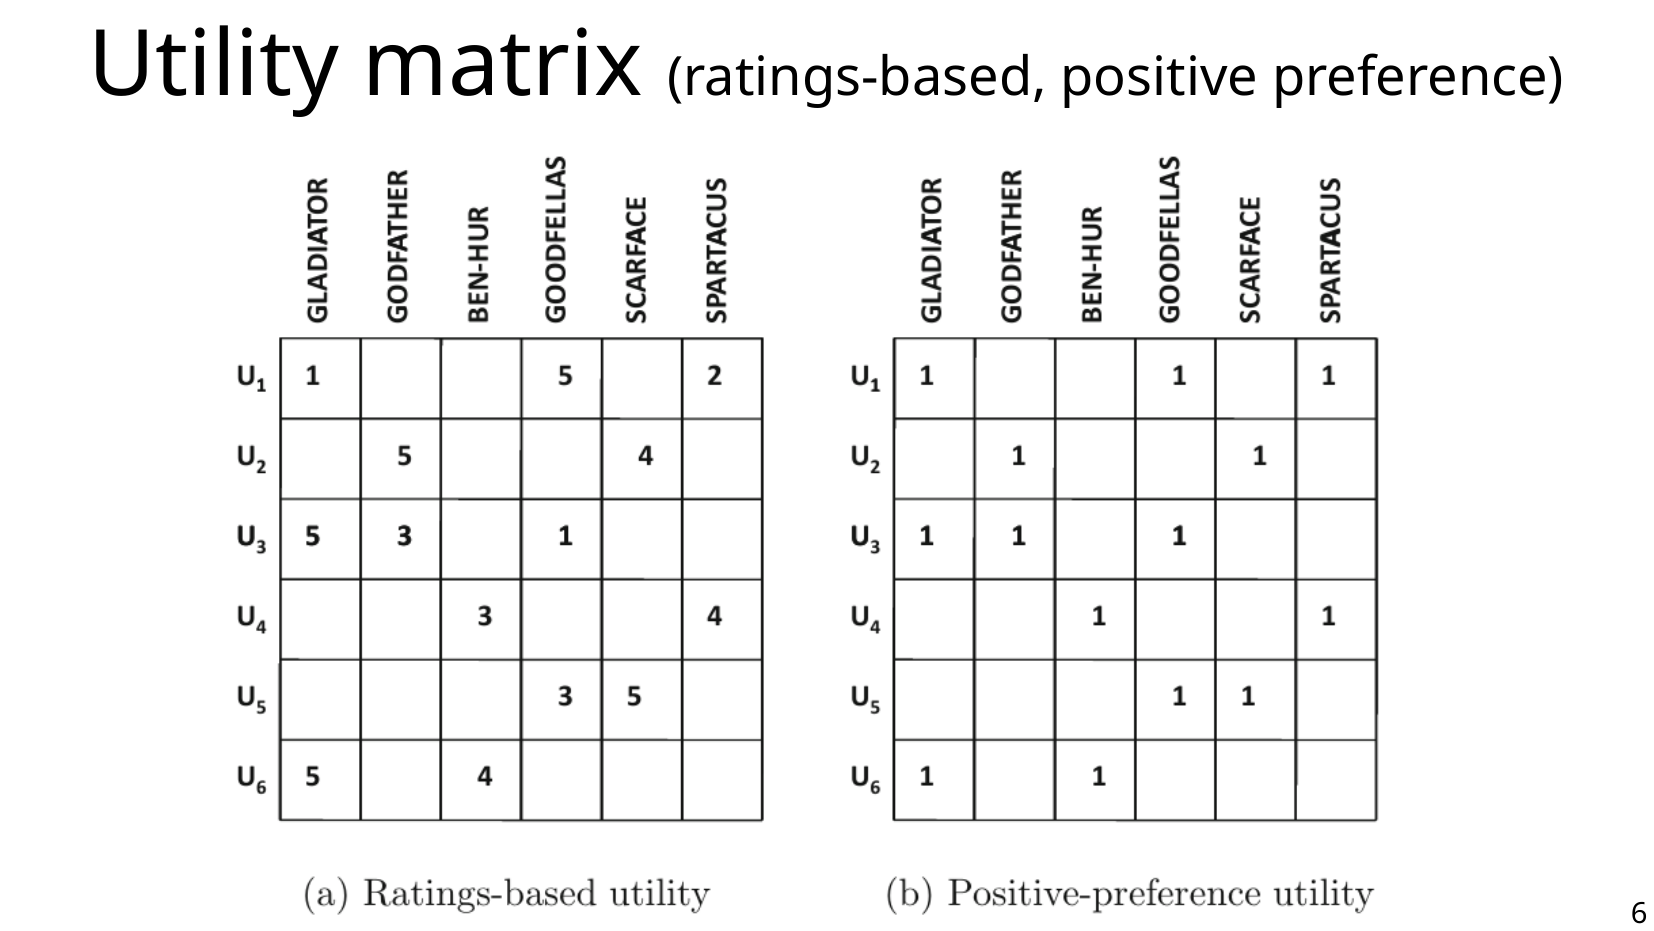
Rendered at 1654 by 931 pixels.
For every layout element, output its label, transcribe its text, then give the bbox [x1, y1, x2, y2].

picture [217, 127, 1411, 927]
title Utility matrix (ratings-based, positive preference) [82, 1, 1571, 118]
